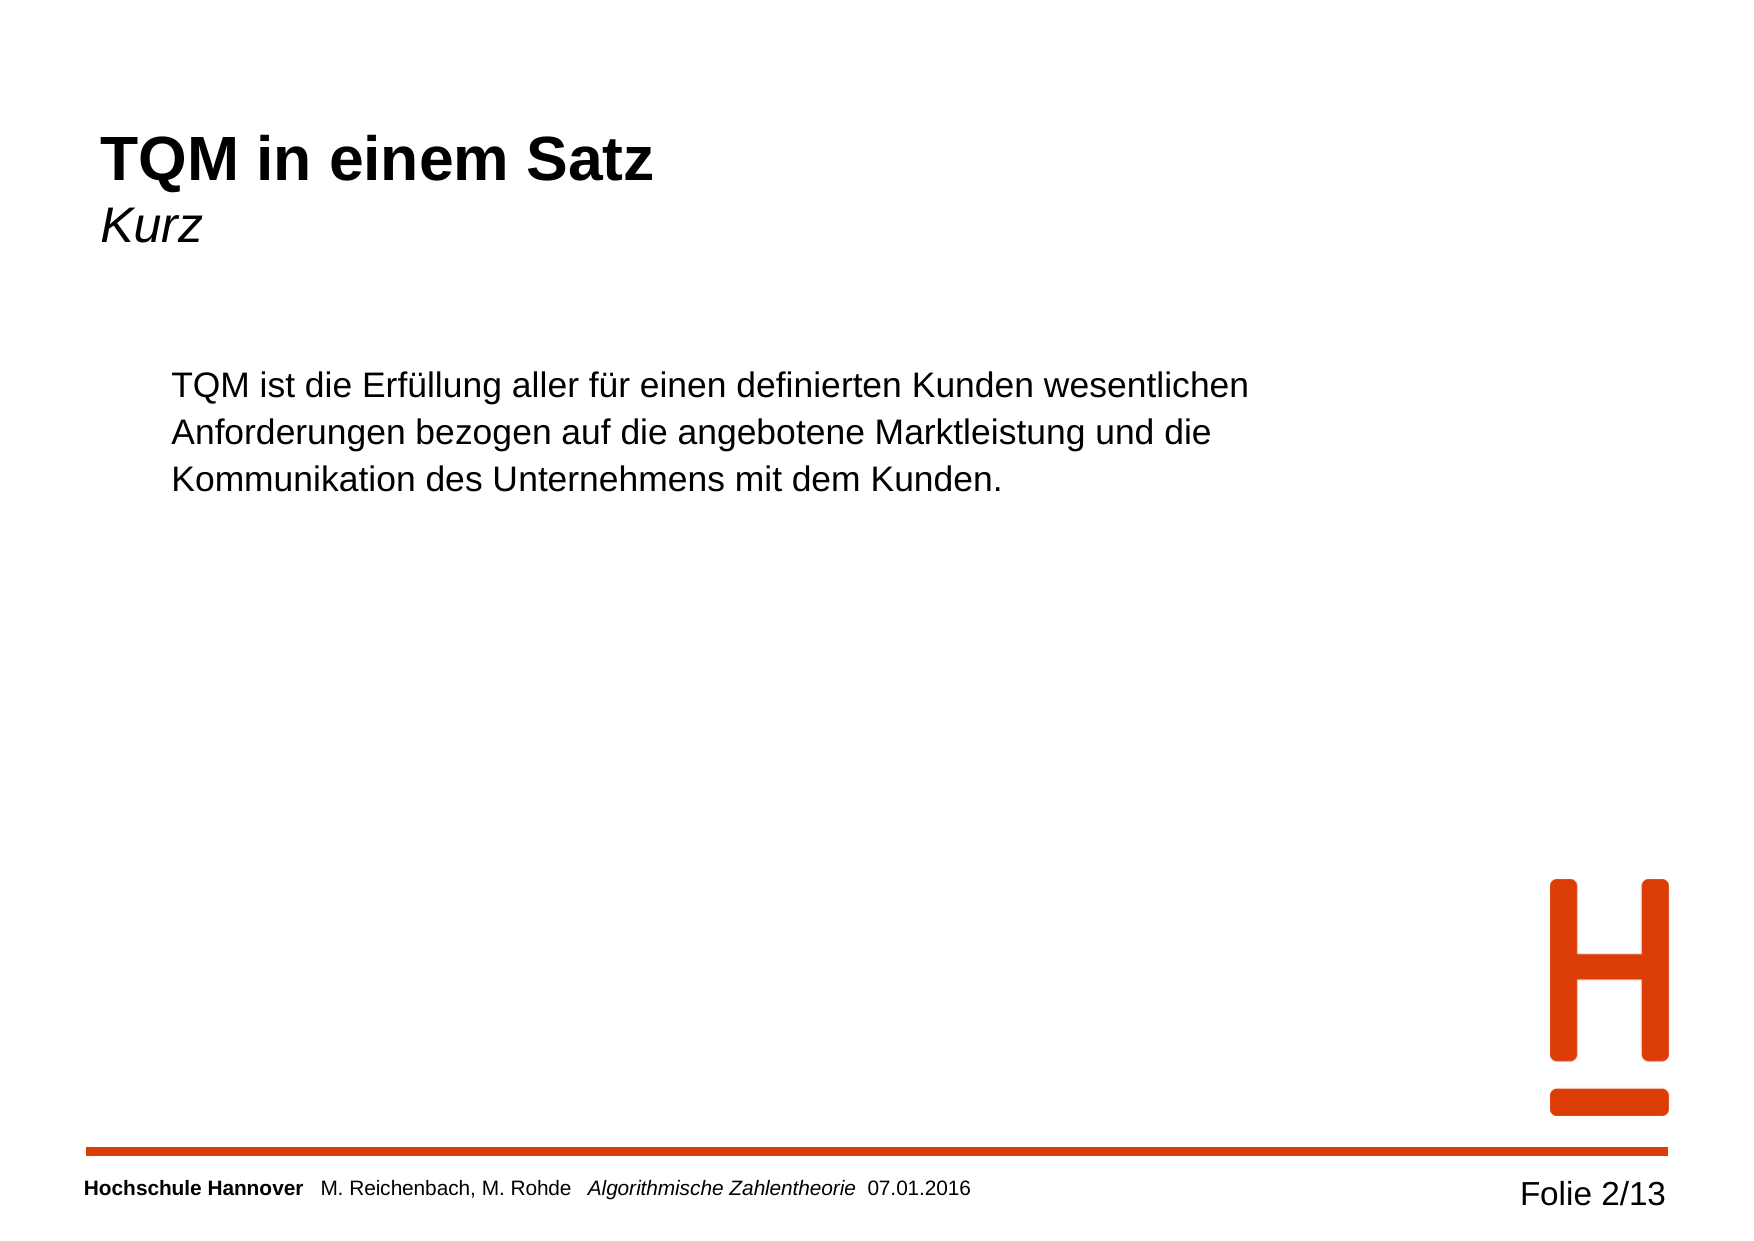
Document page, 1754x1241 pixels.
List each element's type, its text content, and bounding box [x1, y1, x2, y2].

picture [1550, 879, 1669, 1116]
title TQM in einem Satz Kurz [85, 110, 1669, 266]
list TQM ist die Erfüllung aller für einen definierten Kunden wesentlichen Anforderungen bezogen auf die angebotene Marktleistung und die Kommunikation des Unternehmens mit dem Kunden. [85, 350, 1468, 1093]
